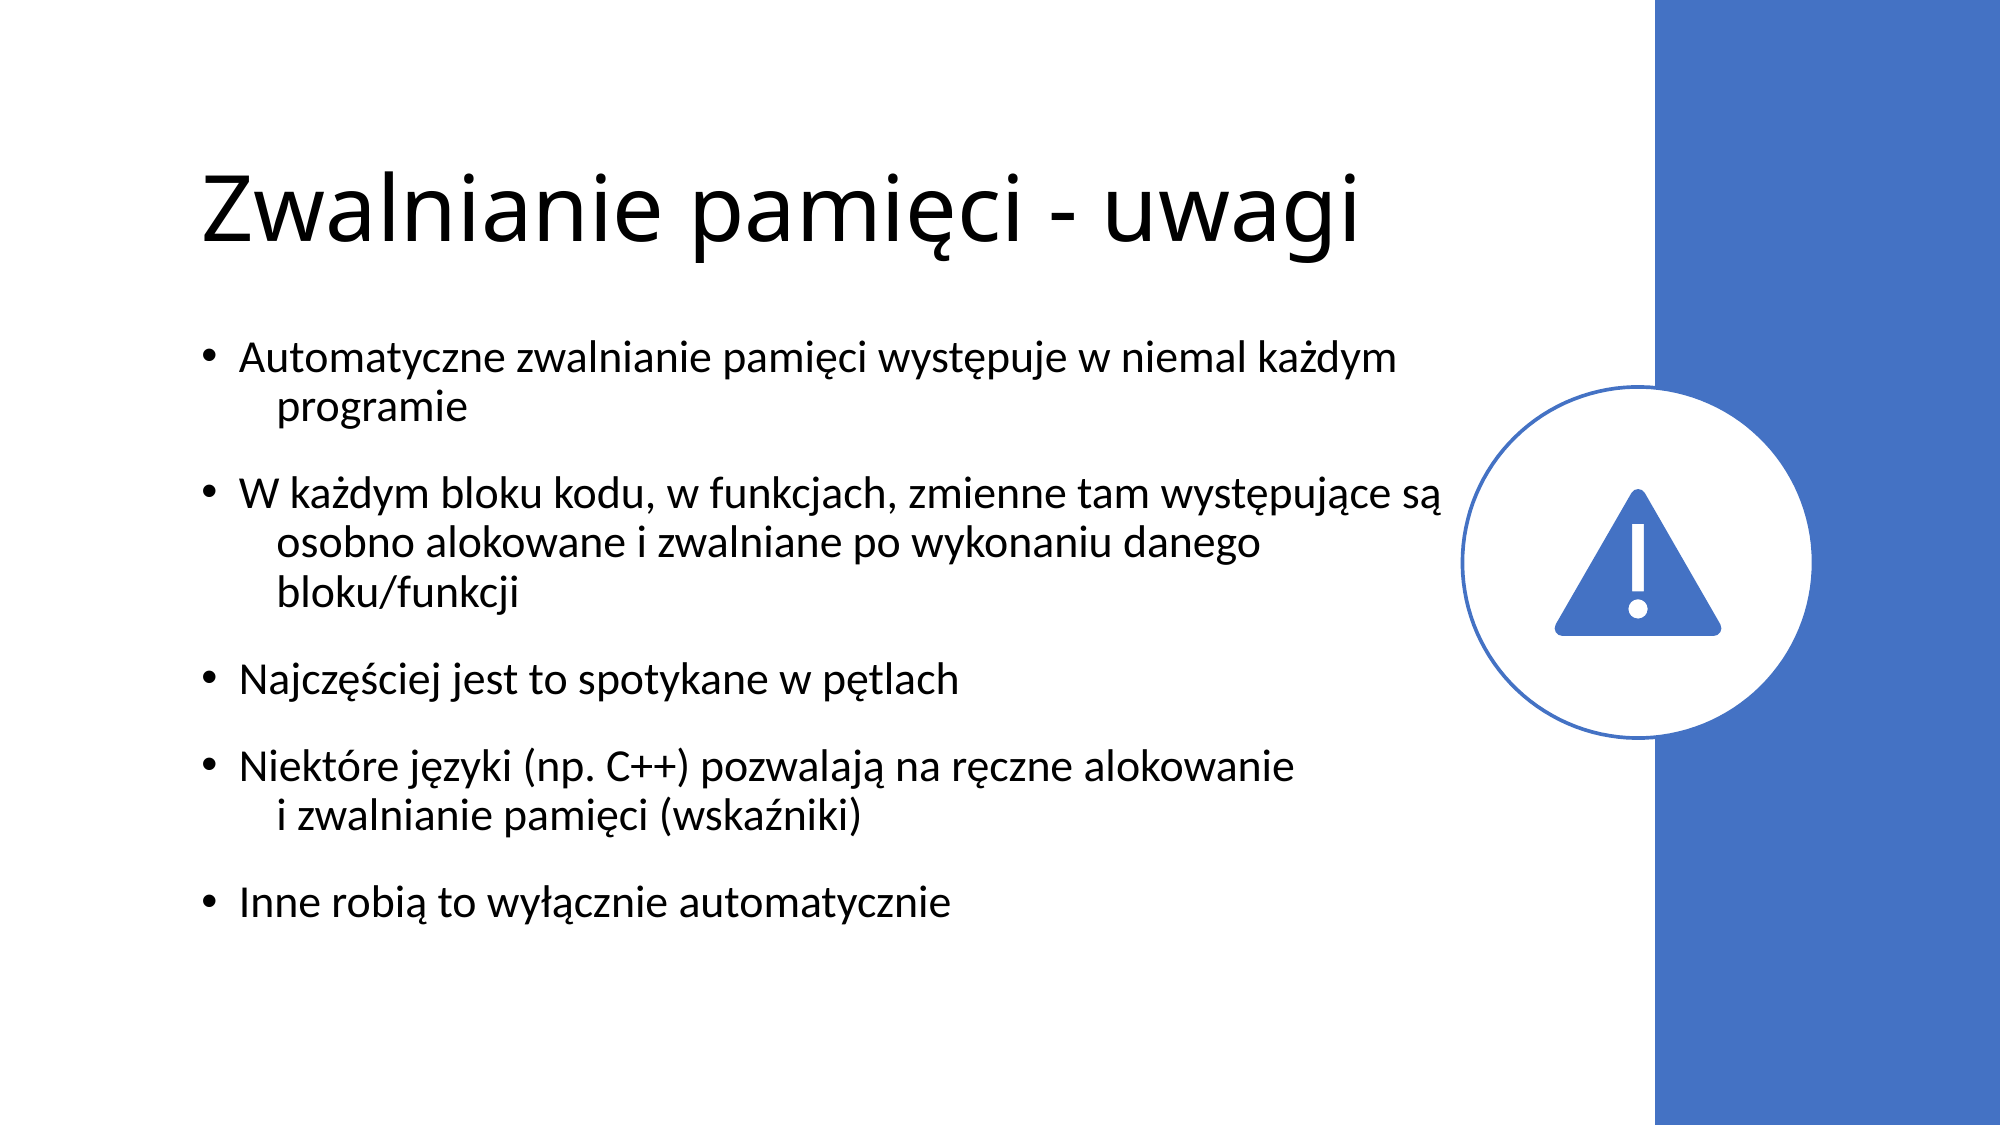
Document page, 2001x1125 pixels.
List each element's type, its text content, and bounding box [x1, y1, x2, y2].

picture [1544, 468, 1732, 657]
title Zwalnianie pamięci - uwagi [186, 102, 1413, 320]
text_box [1462, 0, 2000, 1125]
list Automatyczne zwalnianie pamięci występuje w niemal każdym programie W każdym bloku kodu, w funkcjach, zmienne tam występujące są osobno alokowane i zwalniane po wykonaniu danego bloku/funkcji Najczęściej jest to spotykane w pętlach Niektóre języki (np. C++) pozwalają na ręczne alokowanie i zwalnianie pamięci (wskaźniki) Inne robią to wyłącznie automatycznie [186, 320, 1463, 940]
